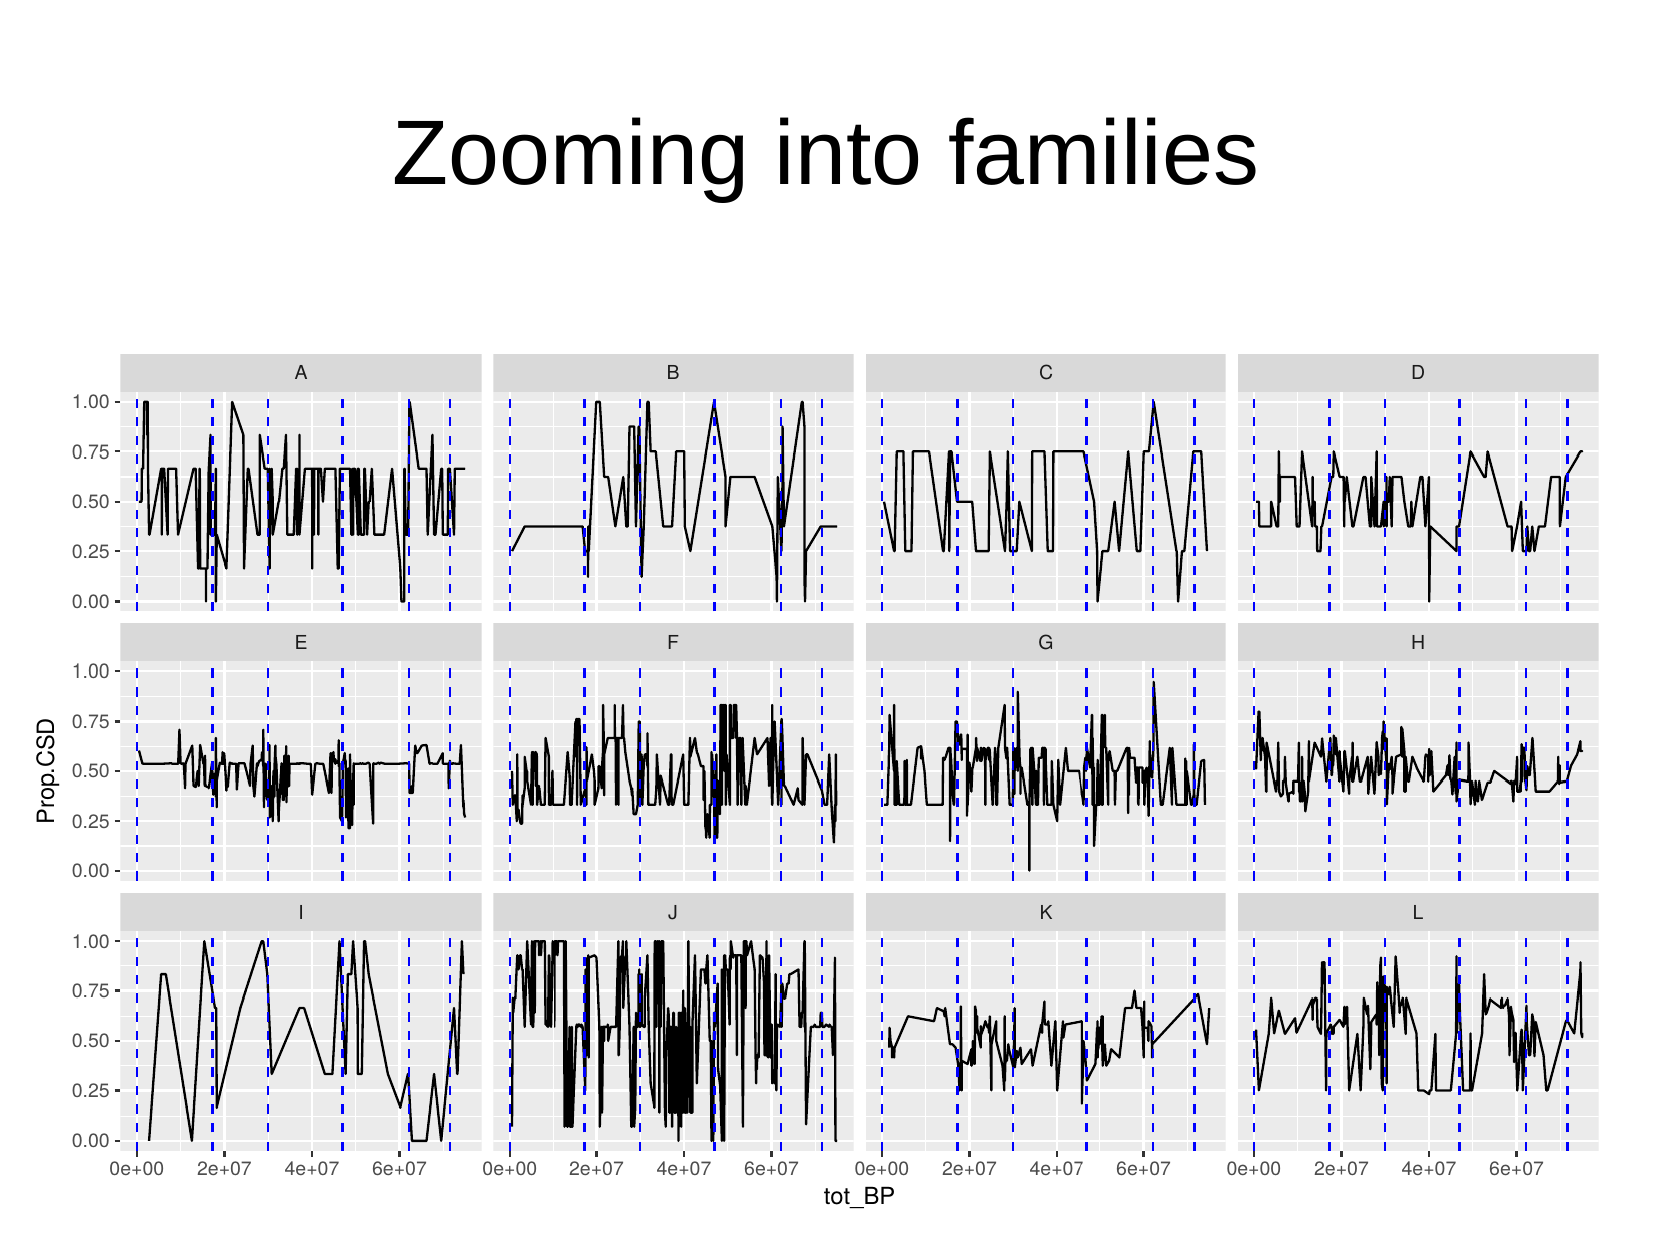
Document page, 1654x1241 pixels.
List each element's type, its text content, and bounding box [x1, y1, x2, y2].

title Zooming into families [82, 49, 1571, 257]
picture [28, 348, 1607, 1216]
